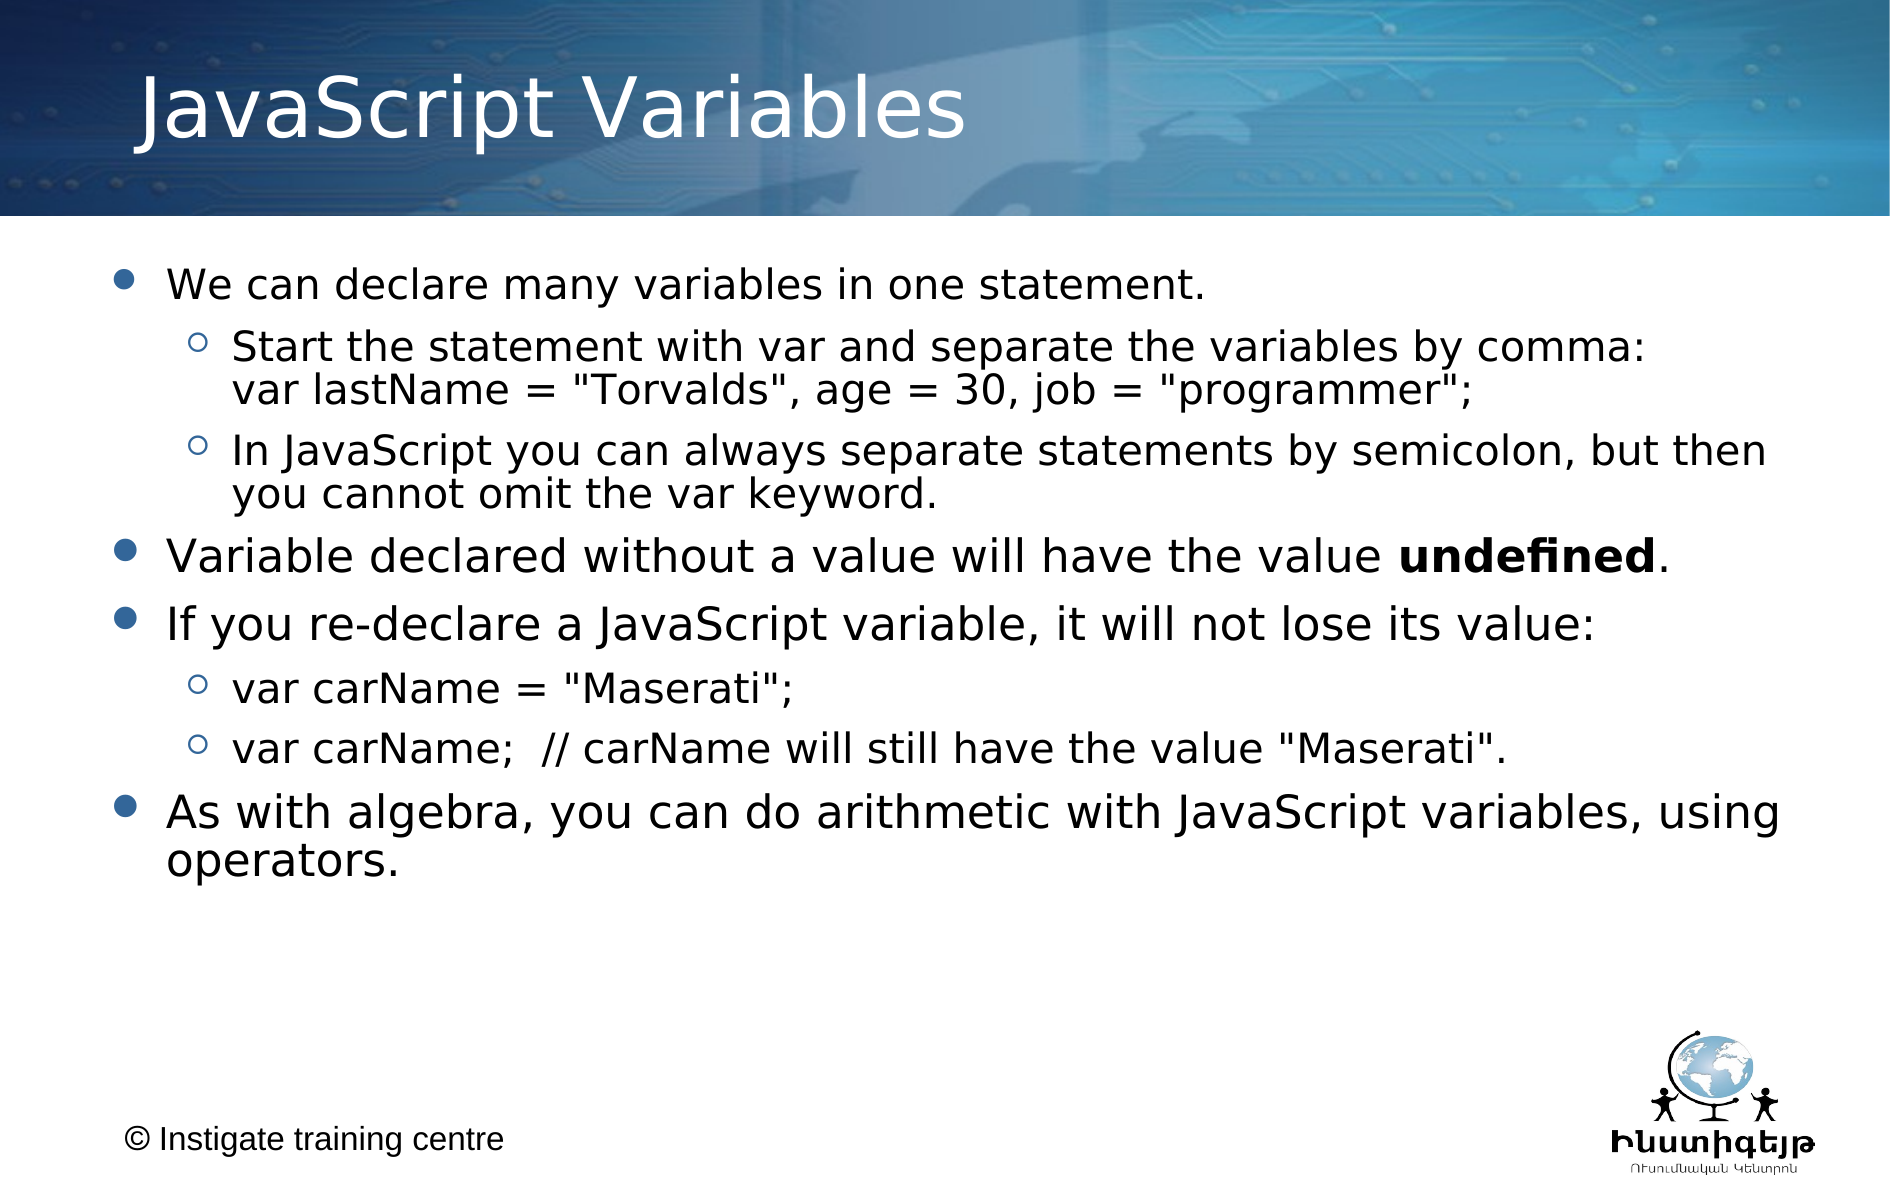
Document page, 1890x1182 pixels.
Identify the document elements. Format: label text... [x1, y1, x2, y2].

text_box JavaScript Variables [138, 82, 1801, 86]
picture [0, 0, 1890, 216]
picture [1612, 1030, 1815, 1175]
list We can declare many variables in one statement. Start the statement with var and separate the variables by comma: var lastName = "Torvalds", age = 30, job = "programmer"; In JavaScript you can always separate statements by semicolon, but then you cannot omit the var keyword. Variable declared without a value will have the value undefined. If you re-declare a JavaScript variable, it will not lose its value: var carName = "Maserati"; var carName; // carName will still have the value "Maserati". As with algebra, you can do arithmetic with JavaScript variables, using operators. [110, 264, 1801, 285]
